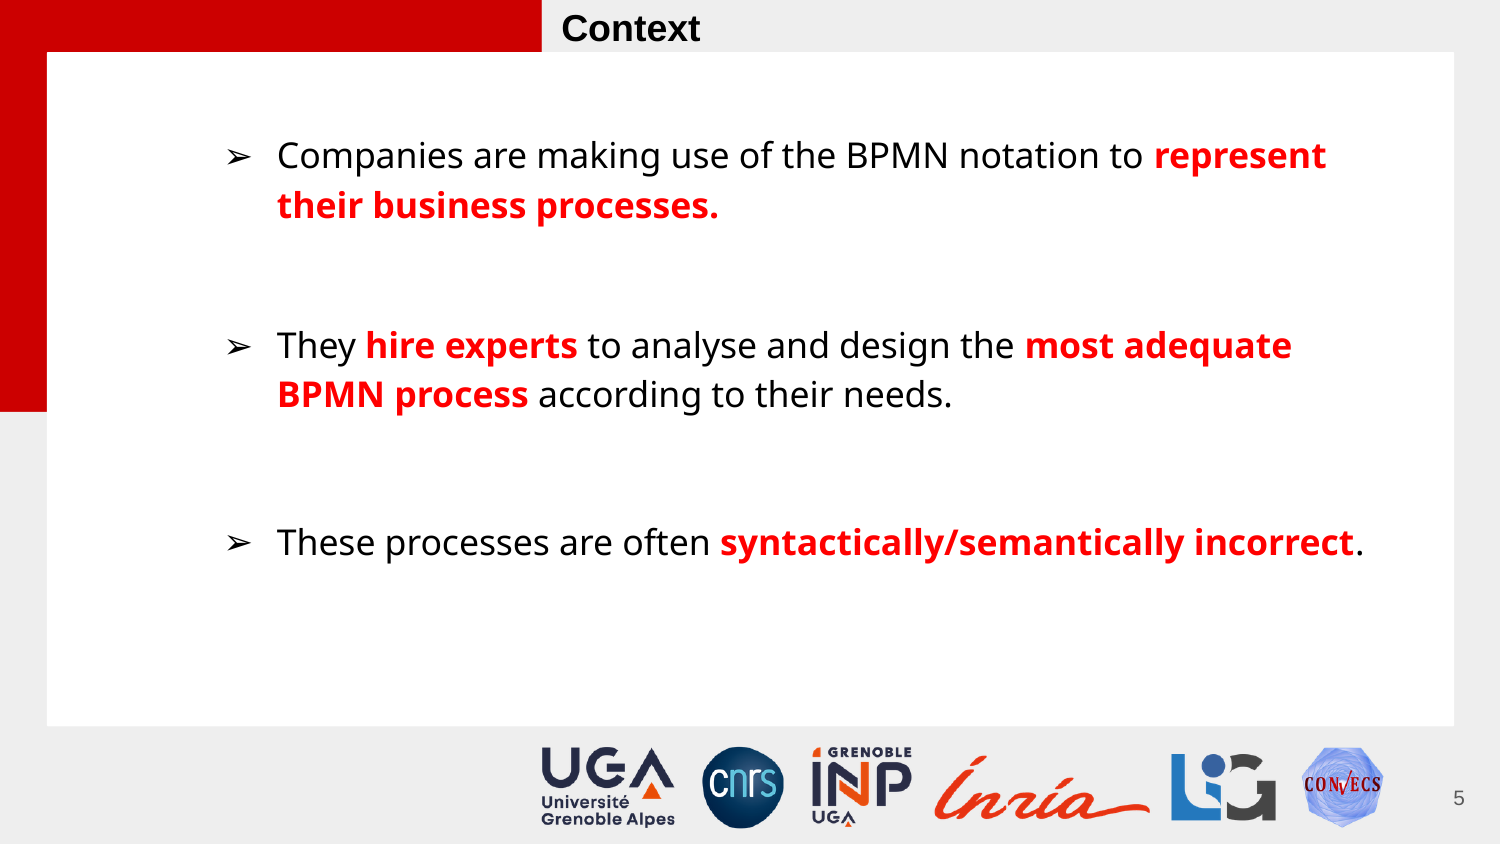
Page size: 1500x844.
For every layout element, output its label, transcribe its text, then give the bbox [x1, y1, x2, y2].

picture [0, 0, 1500, 844]
text_box Companies are making use of the BPMN notation to represent their business processes. They hire experts to analyse and design the most adequate BPMN process according to their needs. These processes are often syntactically/semantically incorrect. [119, 112, 1381, 681]
slide_number <numéro> [1389, 764, 1480, 830]
text_box Context [546, 0, 1441, 55]
